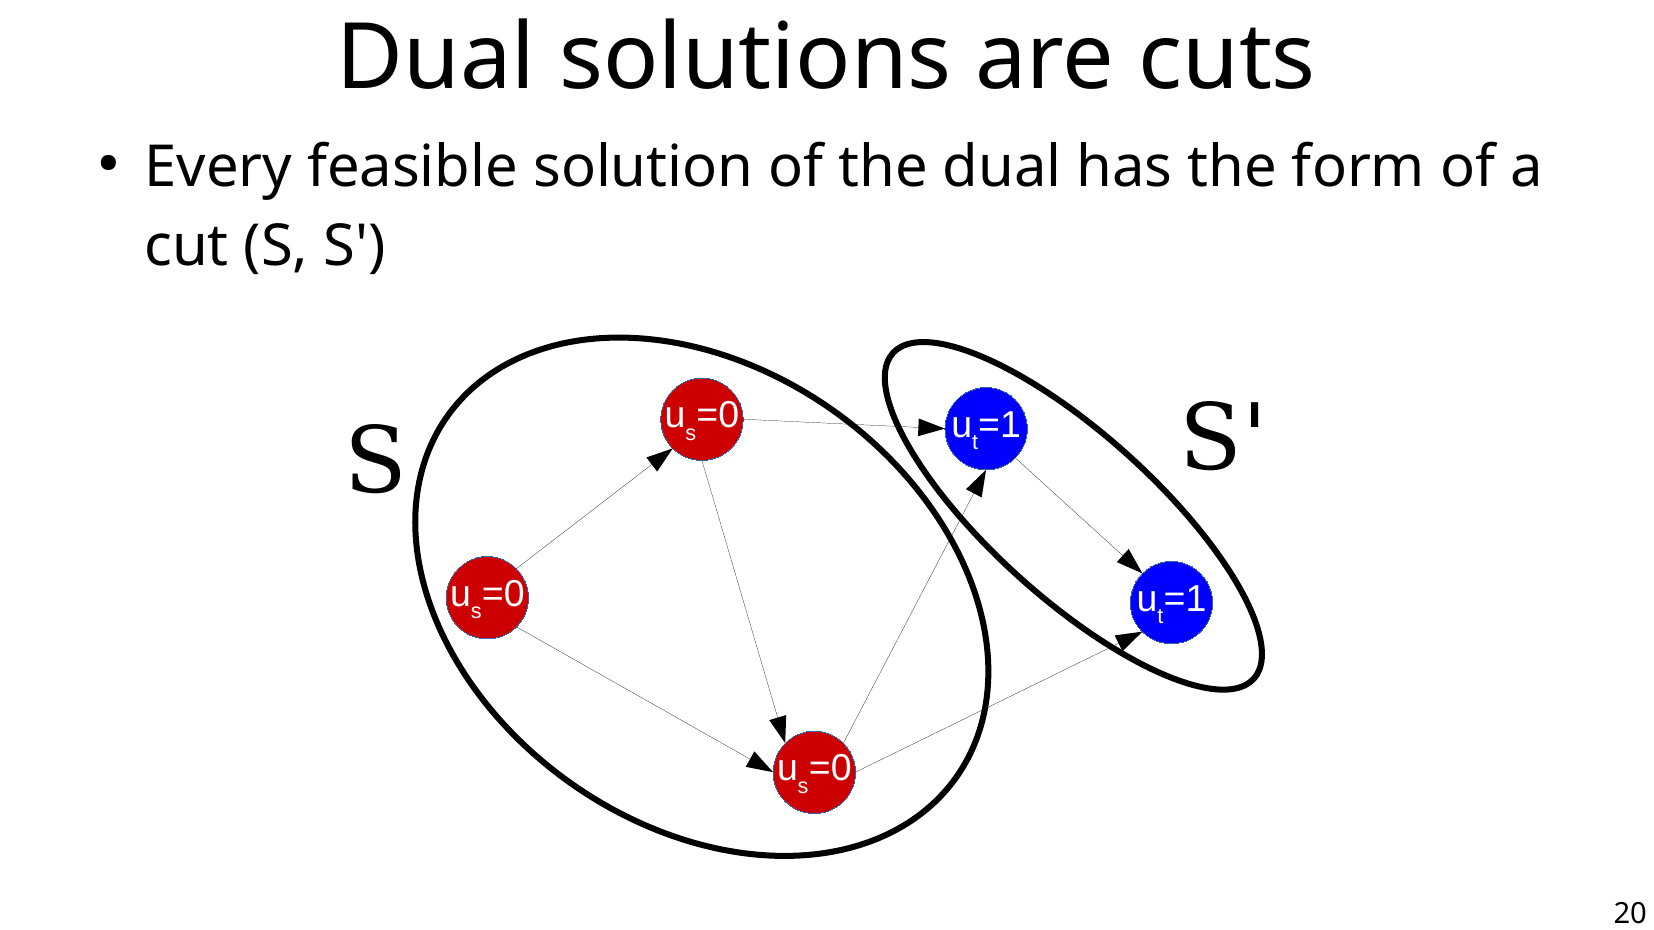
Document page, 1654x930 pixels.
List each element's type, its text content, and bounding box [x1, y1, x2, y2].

text_box ut=1 [944, 387, 1028, 470]
text_box S' [1165, 389, 1269, 576]
list Every feasible solution of the dual has the form of a cut (S, S') [82, 124, 1571, 285]
text_box us=0 [446, 556, 529, 639]
text_box us=0 [660, 378, 744, 461]
text_box ut=1 [1130, 561, 1213, 644]
text_box S [330, 412, 408, 600]
text_box us=0 [773, 731, 856, 814]
title Dual solutions are cuts [82, 2, 1571, 105]
